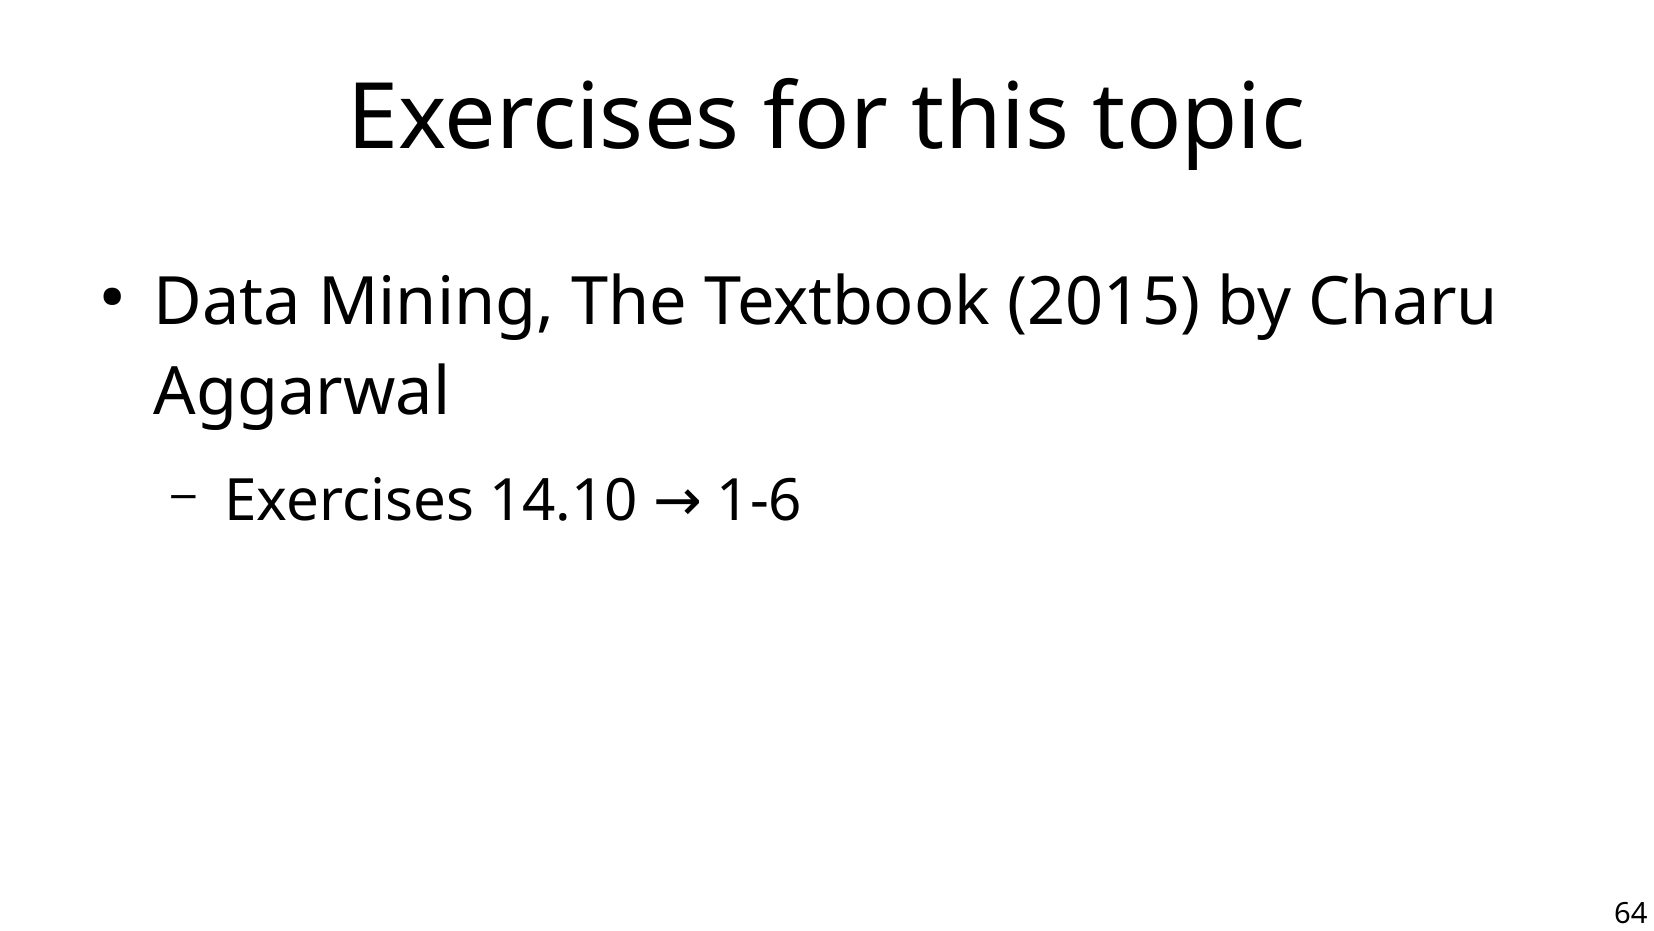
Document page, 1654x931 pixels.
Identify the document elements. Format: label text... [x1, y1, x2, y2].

list Data Mining, The Textbook (2015) by Charu Aggarwal Exercises 14.10 → 1-6 [82, 253, 1571, 793]
title Exercises for this topic [82, 1, 1571, 226]
